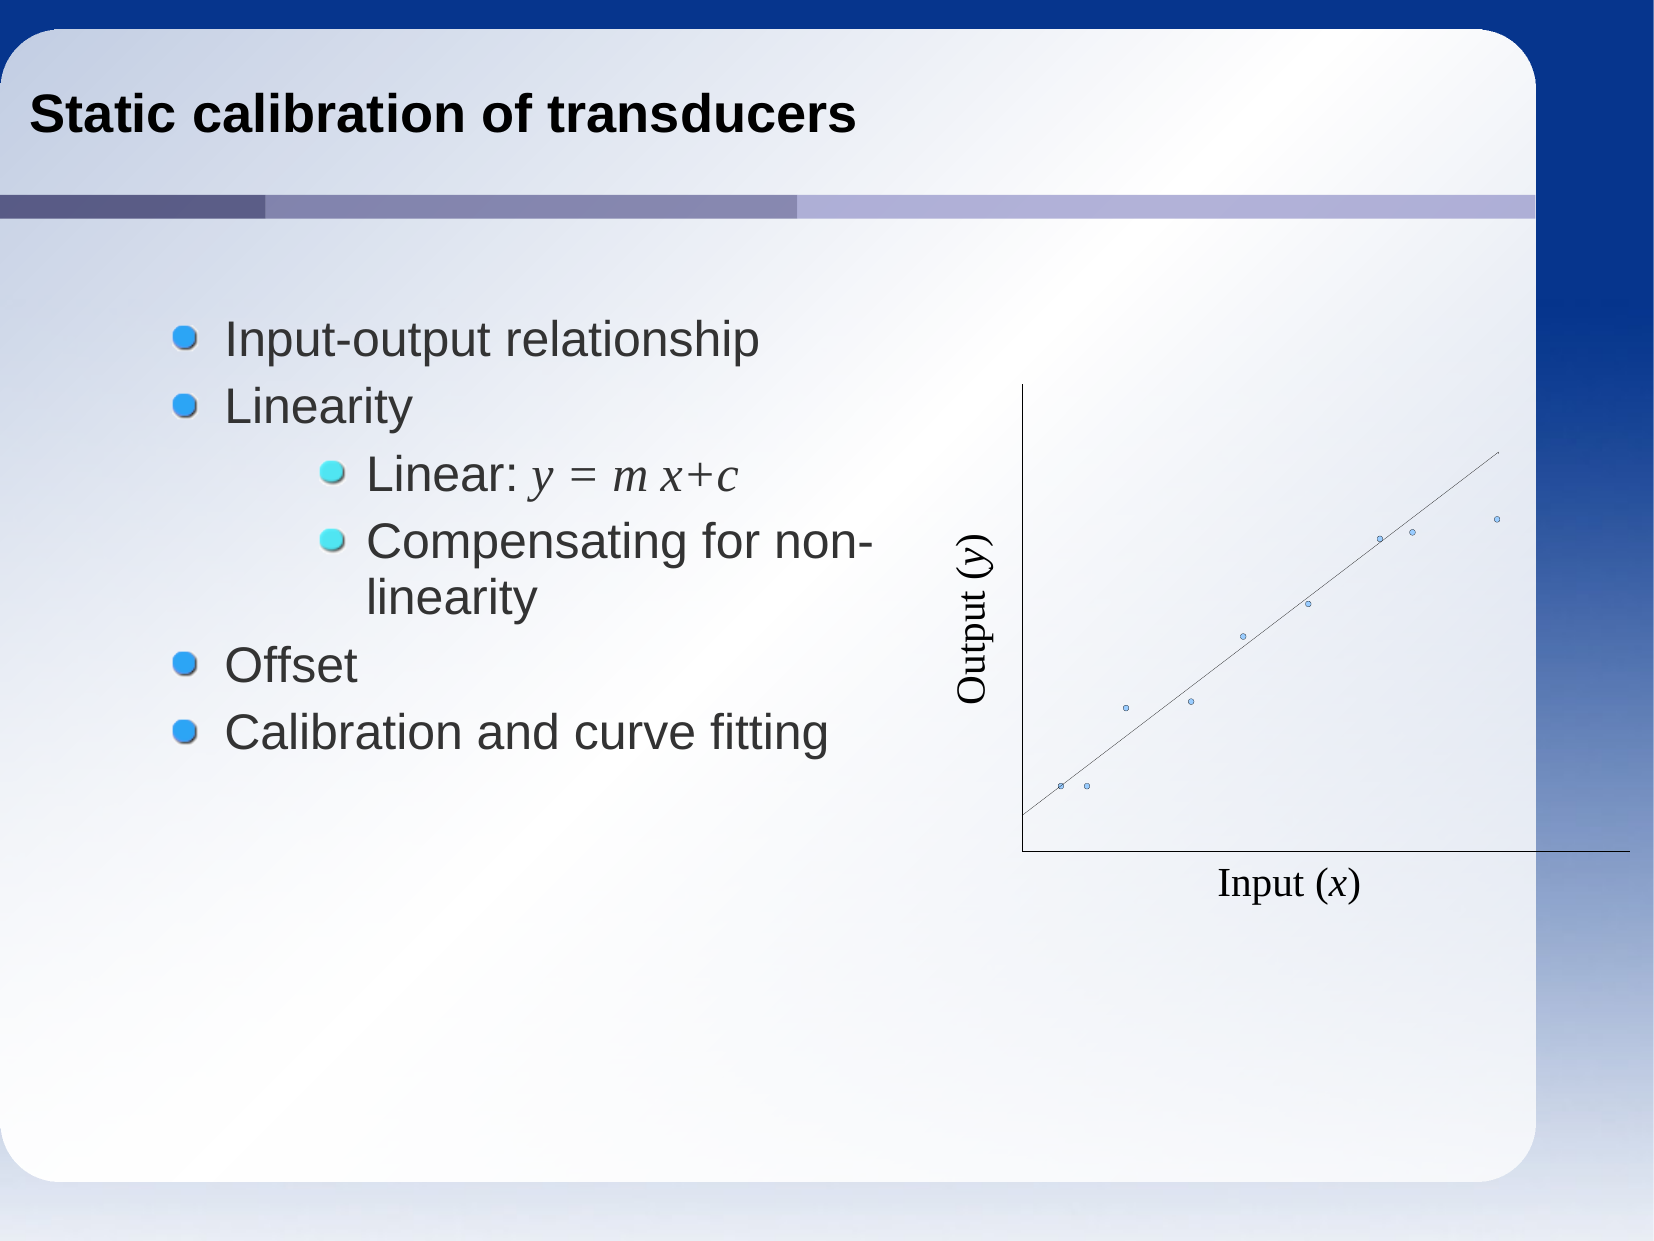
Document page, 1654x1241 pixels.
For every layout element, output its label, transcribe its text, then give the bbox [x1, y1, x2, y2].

chart [909, 301, 1631, 951]
list Input-output relationship Linearity Linear: y = m x+c Compensating for non-linearity Offset Calibration and curve fitting [82, 310, 910, 1093]
picture [0, 0, 1654, 1241]
title Static calibration of transducers [29, 49, 1506, 178]
